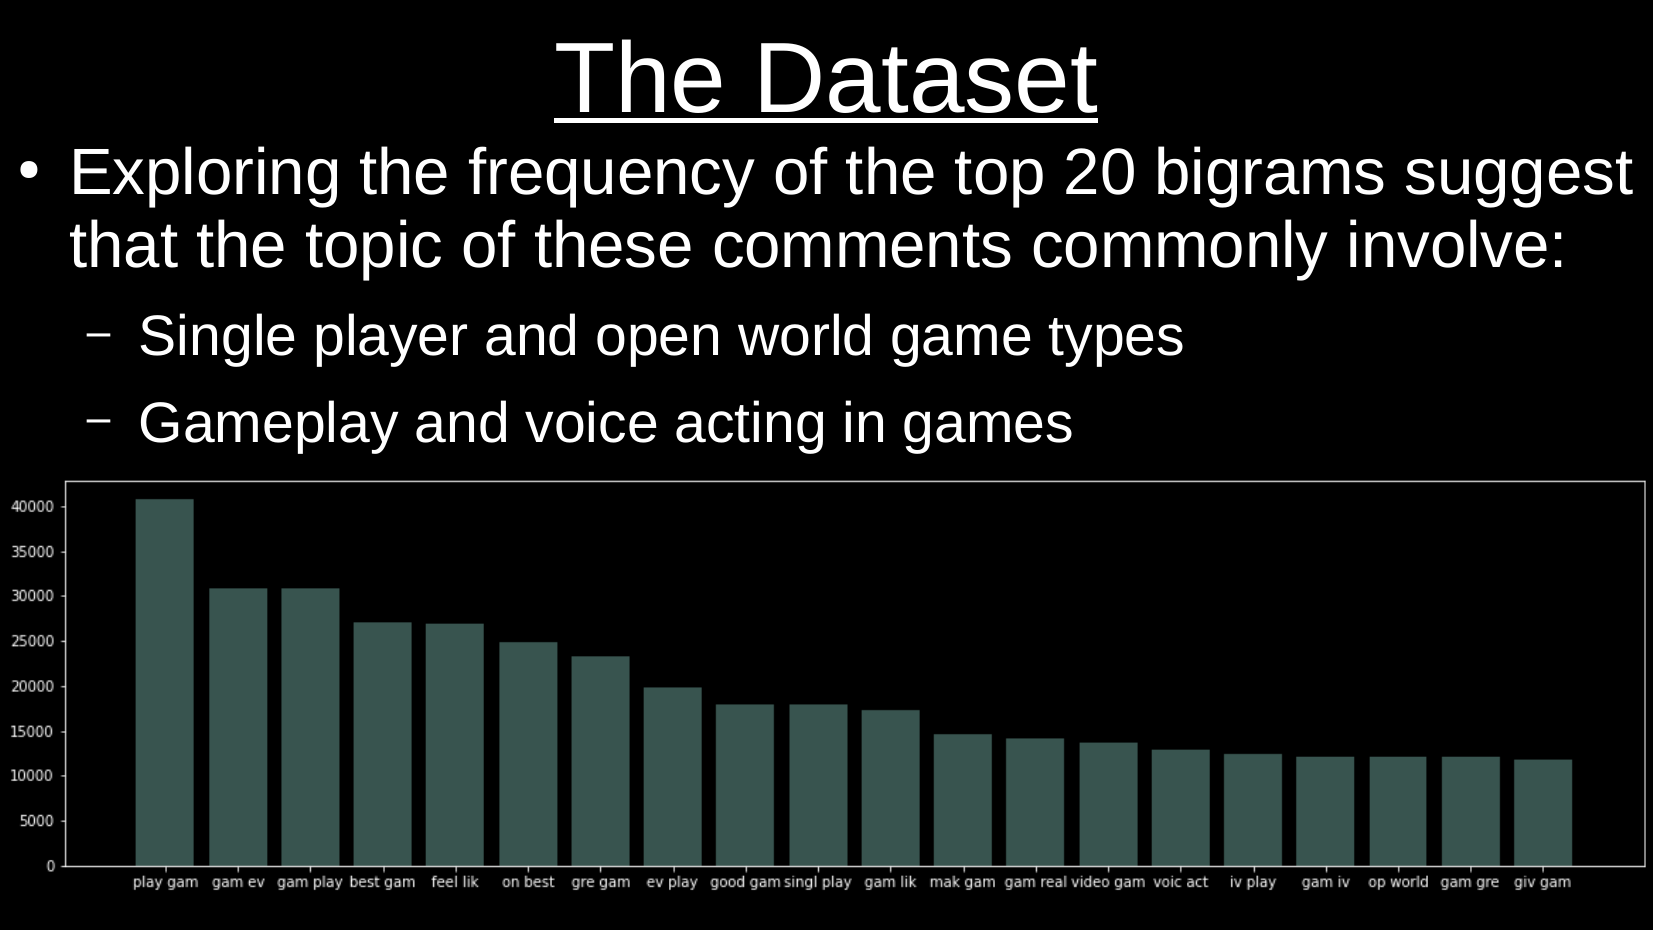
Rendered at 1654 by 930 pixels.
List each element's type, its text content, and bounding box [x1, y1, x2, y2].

title The Dataset [82, 0, 1571, 135]
picture [0, 471, 1653, 901]
list Exploring the frequency of the top 20 bigrams suggest that the topic of these comments commonly involve: Single player and open world game types Gameplay and voice acting in games [0, 135, 1651, 471]
